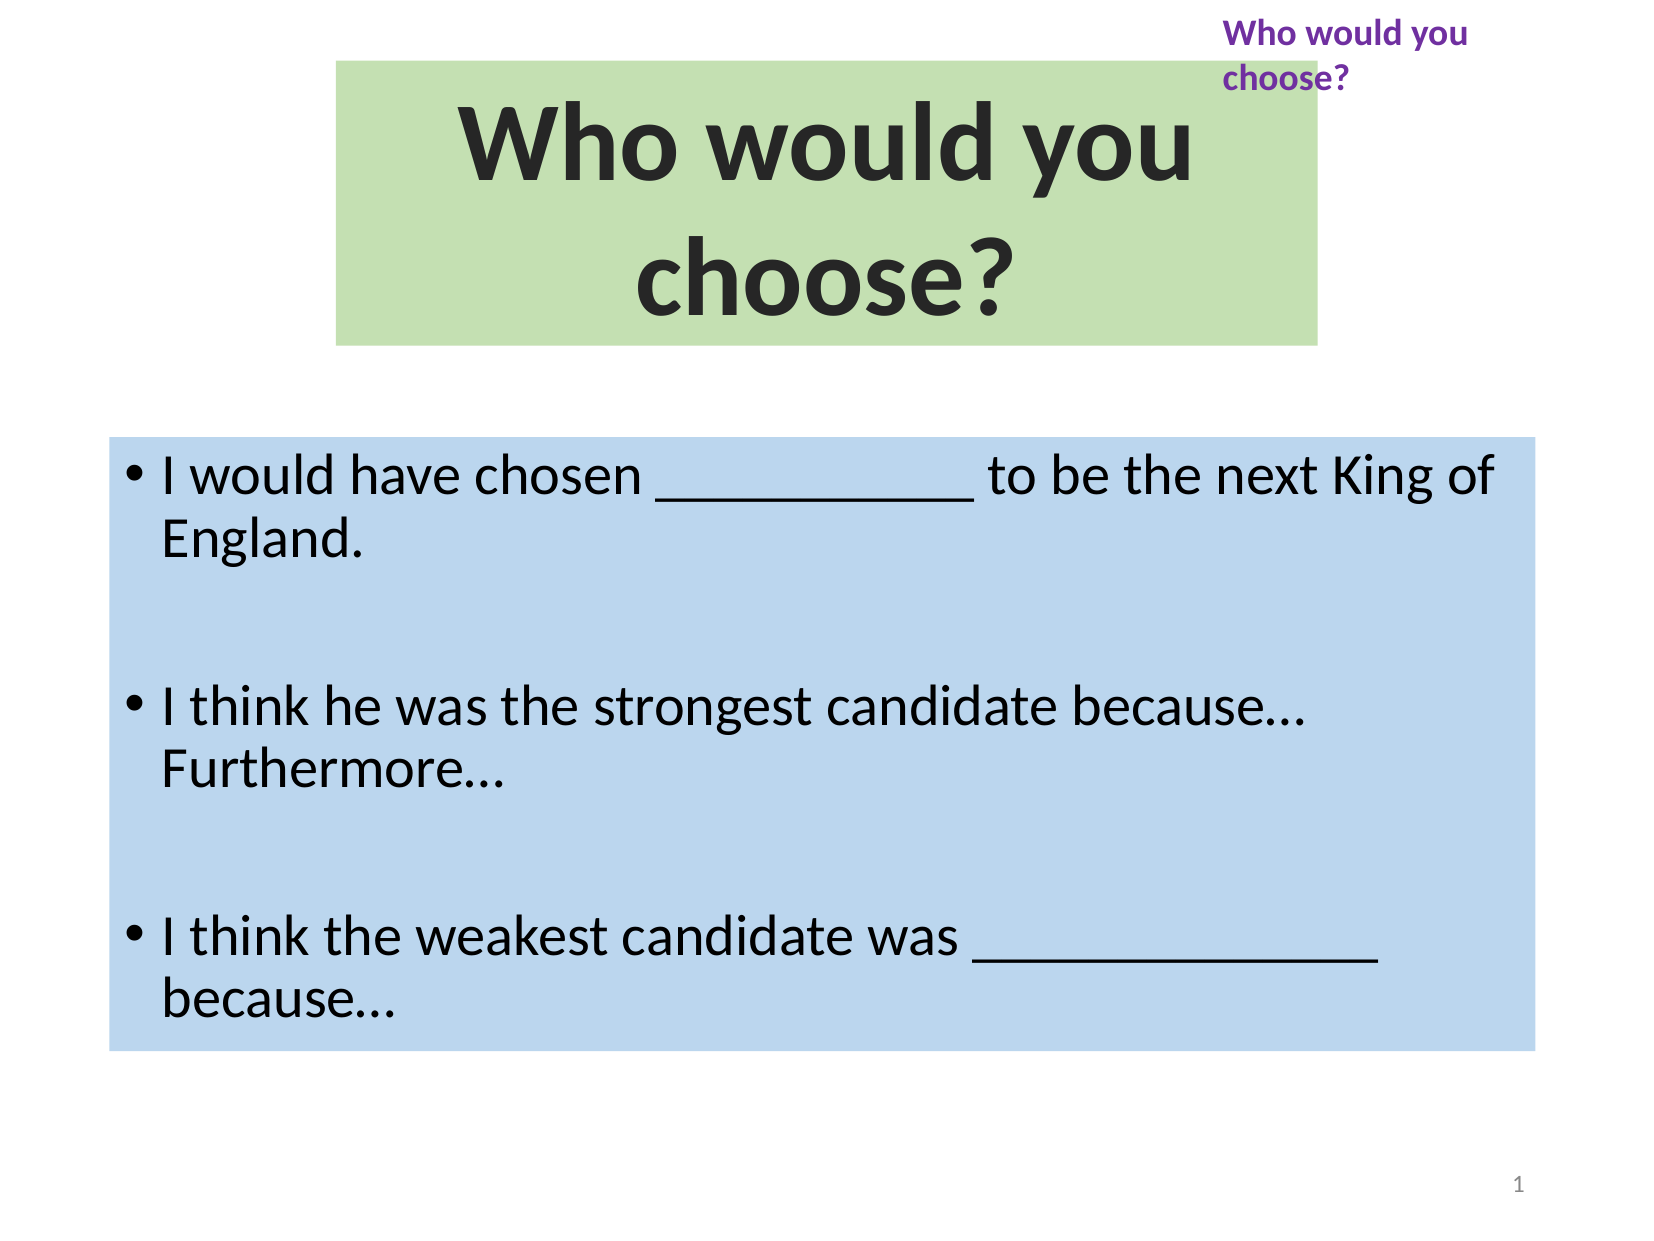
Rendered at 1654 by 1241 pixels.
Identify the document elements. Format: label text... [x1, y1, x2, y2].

list I would have chosen ___________ to be the next King of England. I think he was the strongest candidate because… Furthermore… I think the weakest candidate was ______________ because… [109, 437, 1536, 1052]
text_box Who would you choose? [335, 60, 1318, 346]
text_box Who would you choose? [1207, 0, 1618, 106]
slide_number <number> [1167, 1149, 1540, 1216]
